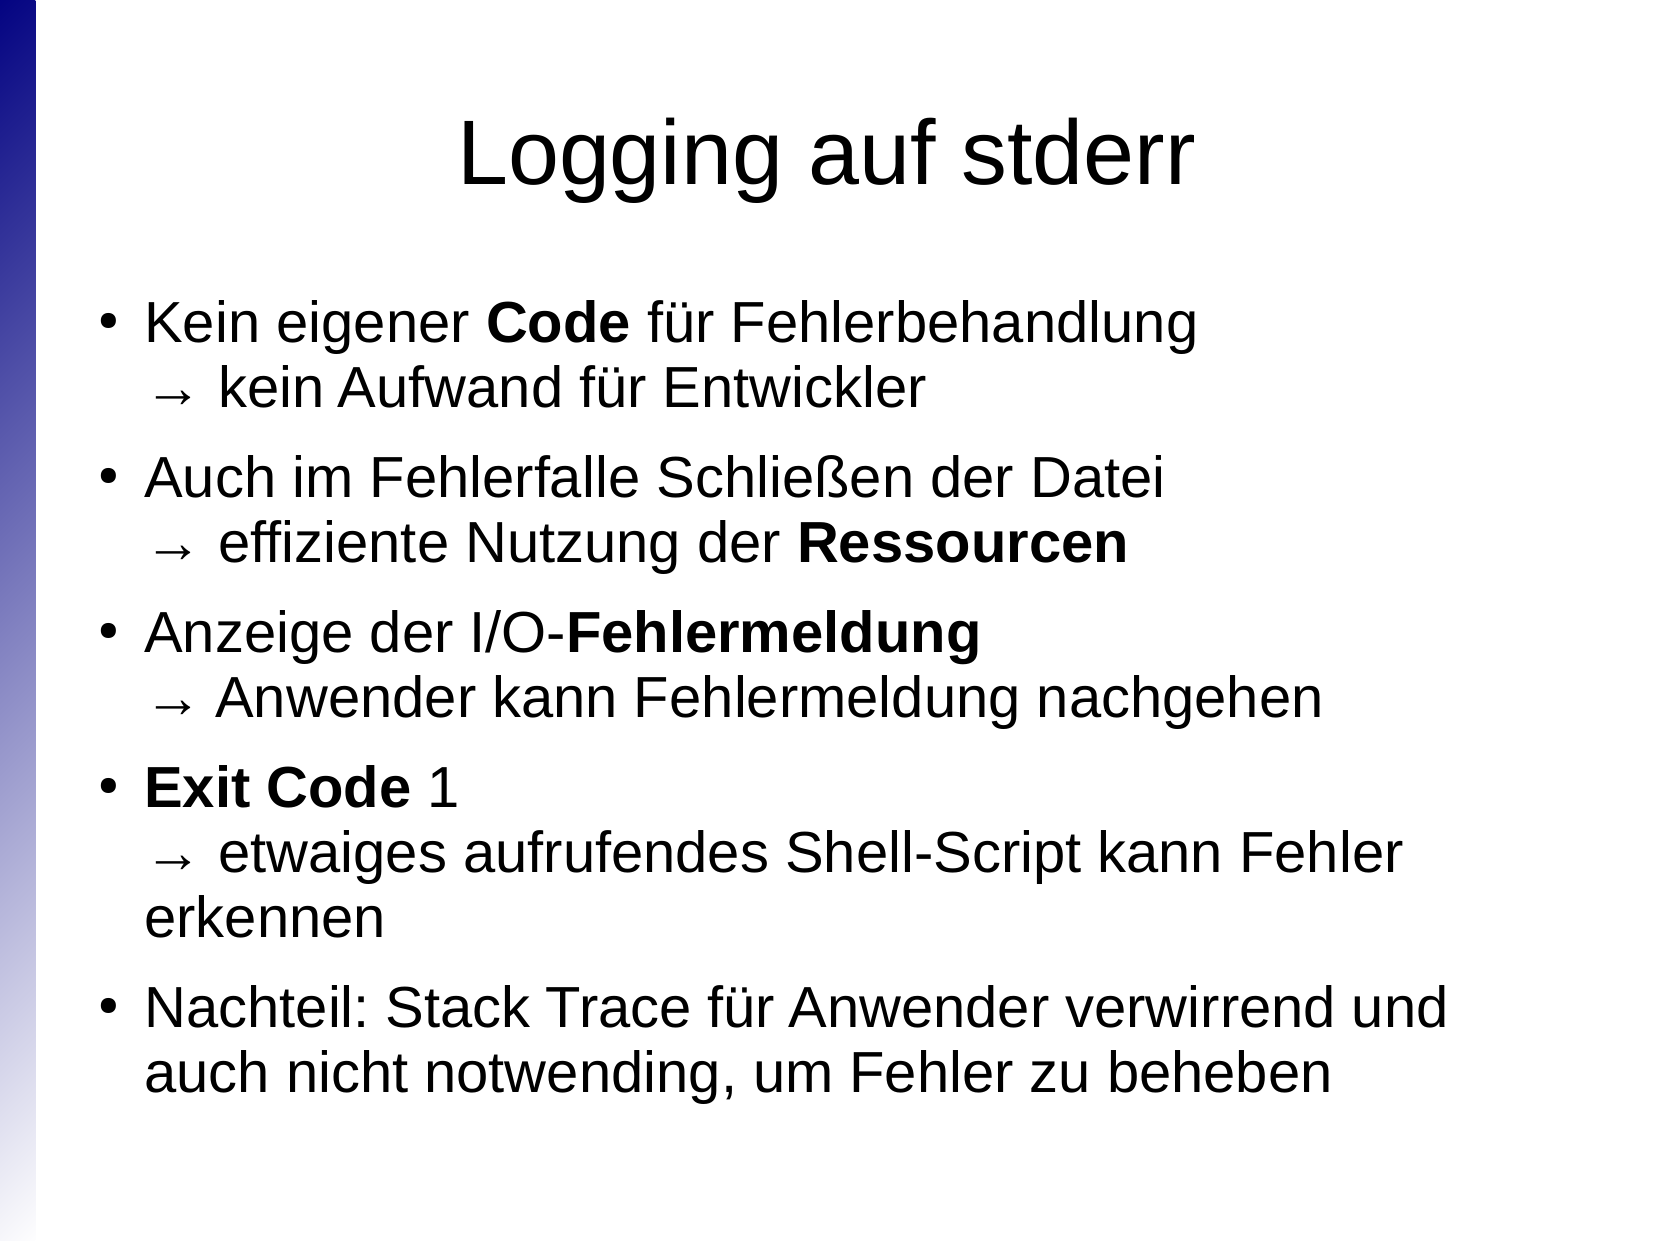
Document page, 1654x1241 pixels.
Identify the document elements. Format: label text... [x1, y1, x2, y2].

title Logging auf stderr [82, 49, 1571, 257]
list Kein eigener Code für Fehlerbehandlung → kein Aufwand für Entwickler Auch im Fehlerfalle Schließen der Datei → effiziente Nutzung der Ressourcen Anzeige der I/O-Fehlermeldung → Anwender kann Fehlermeldung nachgehen Exit Code 1 → etwaiges aufrufendes Shell-Script kann Fehler erkennen Nachteil: Stack Trace für Anwender verwirrend und auch nicht notwending, um Fehler zu beheben [82, 290, 1571, 1109]
